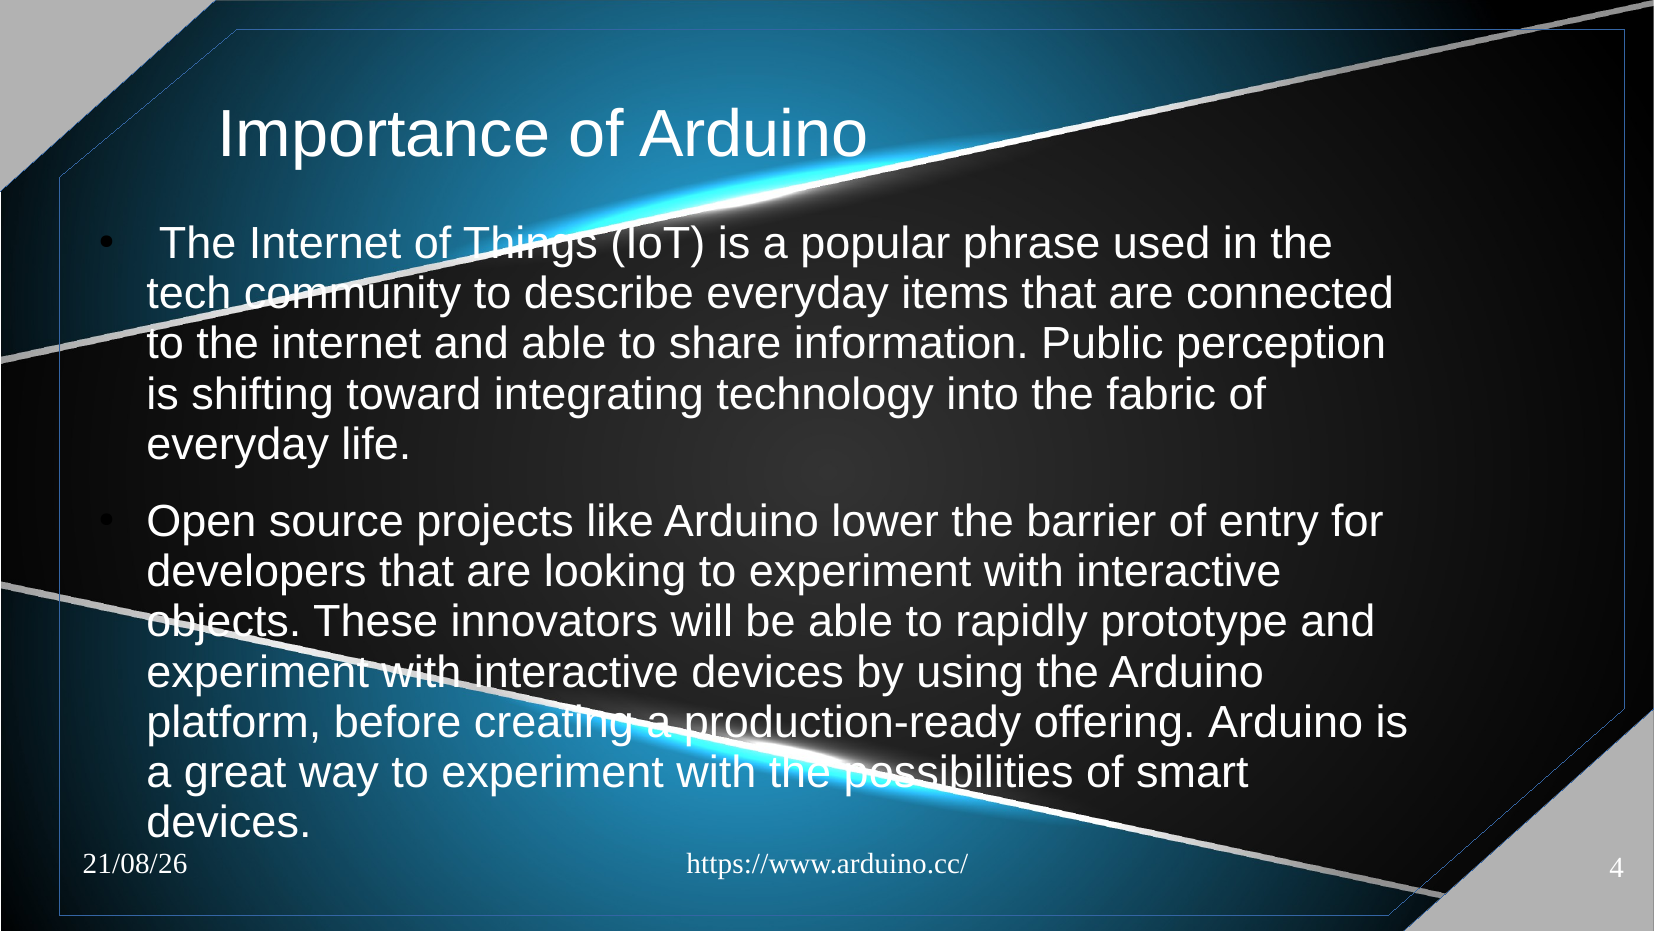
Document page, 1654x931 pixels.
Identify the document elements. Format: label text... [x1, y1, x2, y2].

title Importance of Arduino [200, 88, 886, 178]
picture [3, 2, 1652, 931]
list The Internet of Things (IoT) is a popular phrase used in the tech community to describe everyday items that are connected to the internet and able to share information. Public perception is shifting toward integrating technology into the fabric of everyday life. Open source projects like Arduino lower the barrier of entry for developers that are looking to experiment with interactive objects. These innovators will be able to rapidly prototype and experiment with interactive devices by using the Arduino platform, before creating a production-ready offering. Arduino is a great way to experiment with the possibilities of smart devices. [82, 217, 1418, 857]
